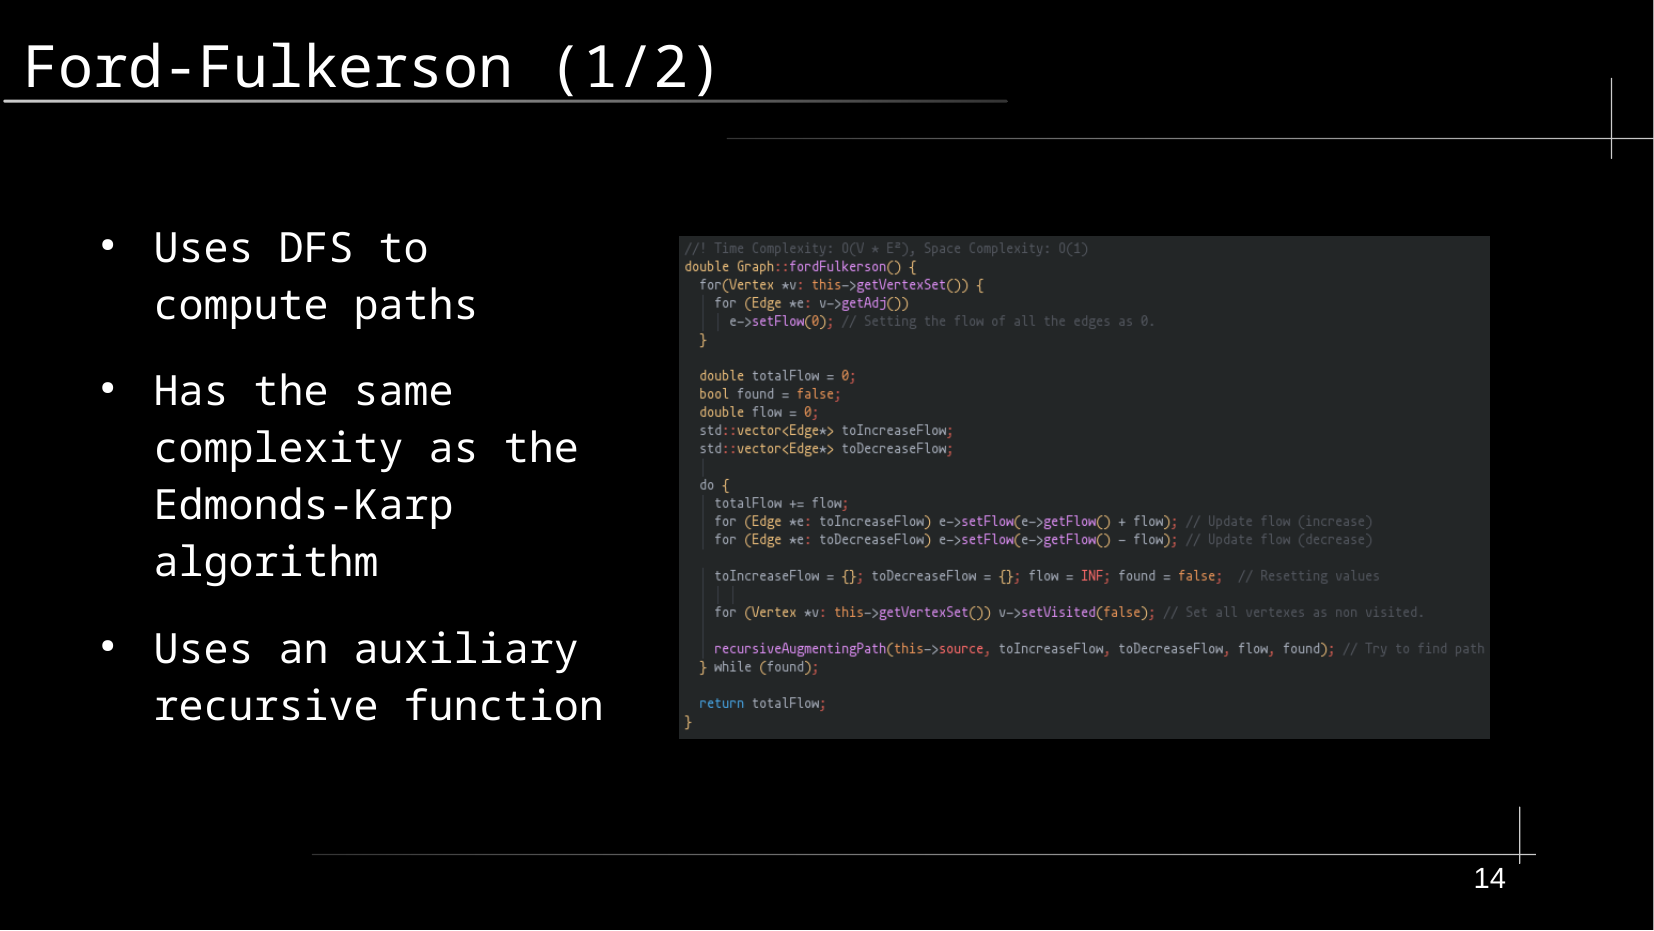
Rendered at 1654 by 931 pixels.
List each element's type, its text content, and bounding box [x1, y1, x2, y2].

picture [679, 236, 1490, 739]
list Uses DFS to compute paths Has the same complexity as the Edmonds-Karp algorithm Uses an auxiliary recursive function [82, 217, 621, 758]
title Ford-Fulkerson (1/2) [23, 11, 1589, 119]
